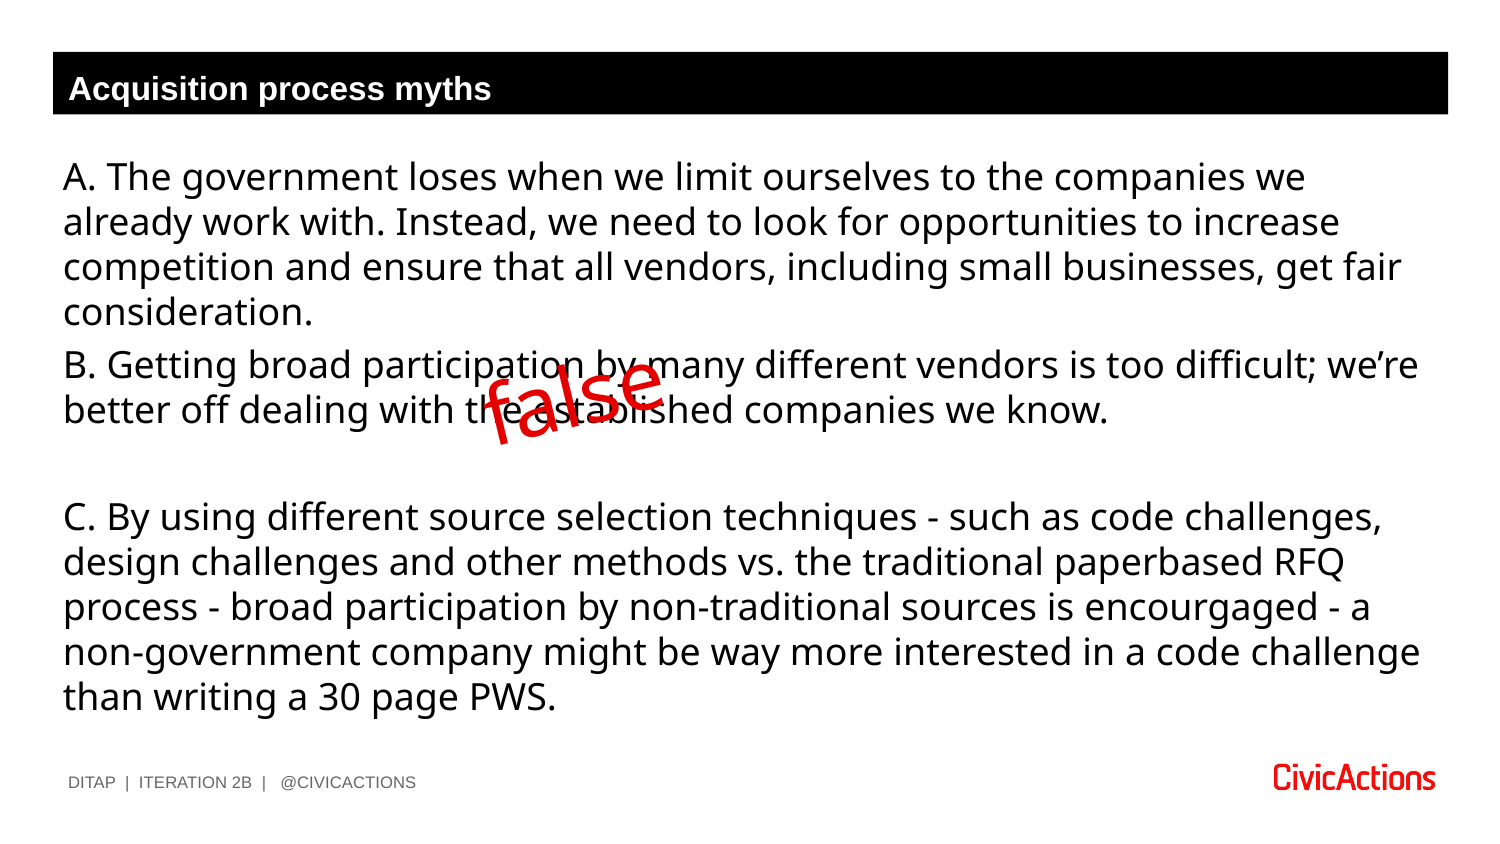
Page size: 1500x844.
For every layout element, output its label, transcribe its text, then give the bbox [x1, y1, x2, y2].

title Acquisition process myths [53, 51, 1449, 115]
list B. Getting broad participation by many different vendors is too difficult; we’re better off dealing with the established companies we know. [53, 331, 551, 459]
list B. Getting broad participation by many different vendors is too difficult; we’re better off dealing with the established companies we know. [507, 331, 1449, 459]
text_box false [454, 297, 722, 465]
list C. By using different source selection techniques - such as code challenges, design challenges and other methods vs. the traditional paperbased RFQ process - broad participation by non-traditional sources is encourgaged - a non-government company might be way more interested in a code challenge than writing a 30 page PWS. [53, 483, 1449, 612]
list A. The government loses when we limit ourselves to the companies we already work with. Instead, we need to look for opportunities to increase competition and ensure that all vendors, including small businesses, get fair consideration. [53, 143, 1449, 313]
picture [1271, 758, 1438, 795]
